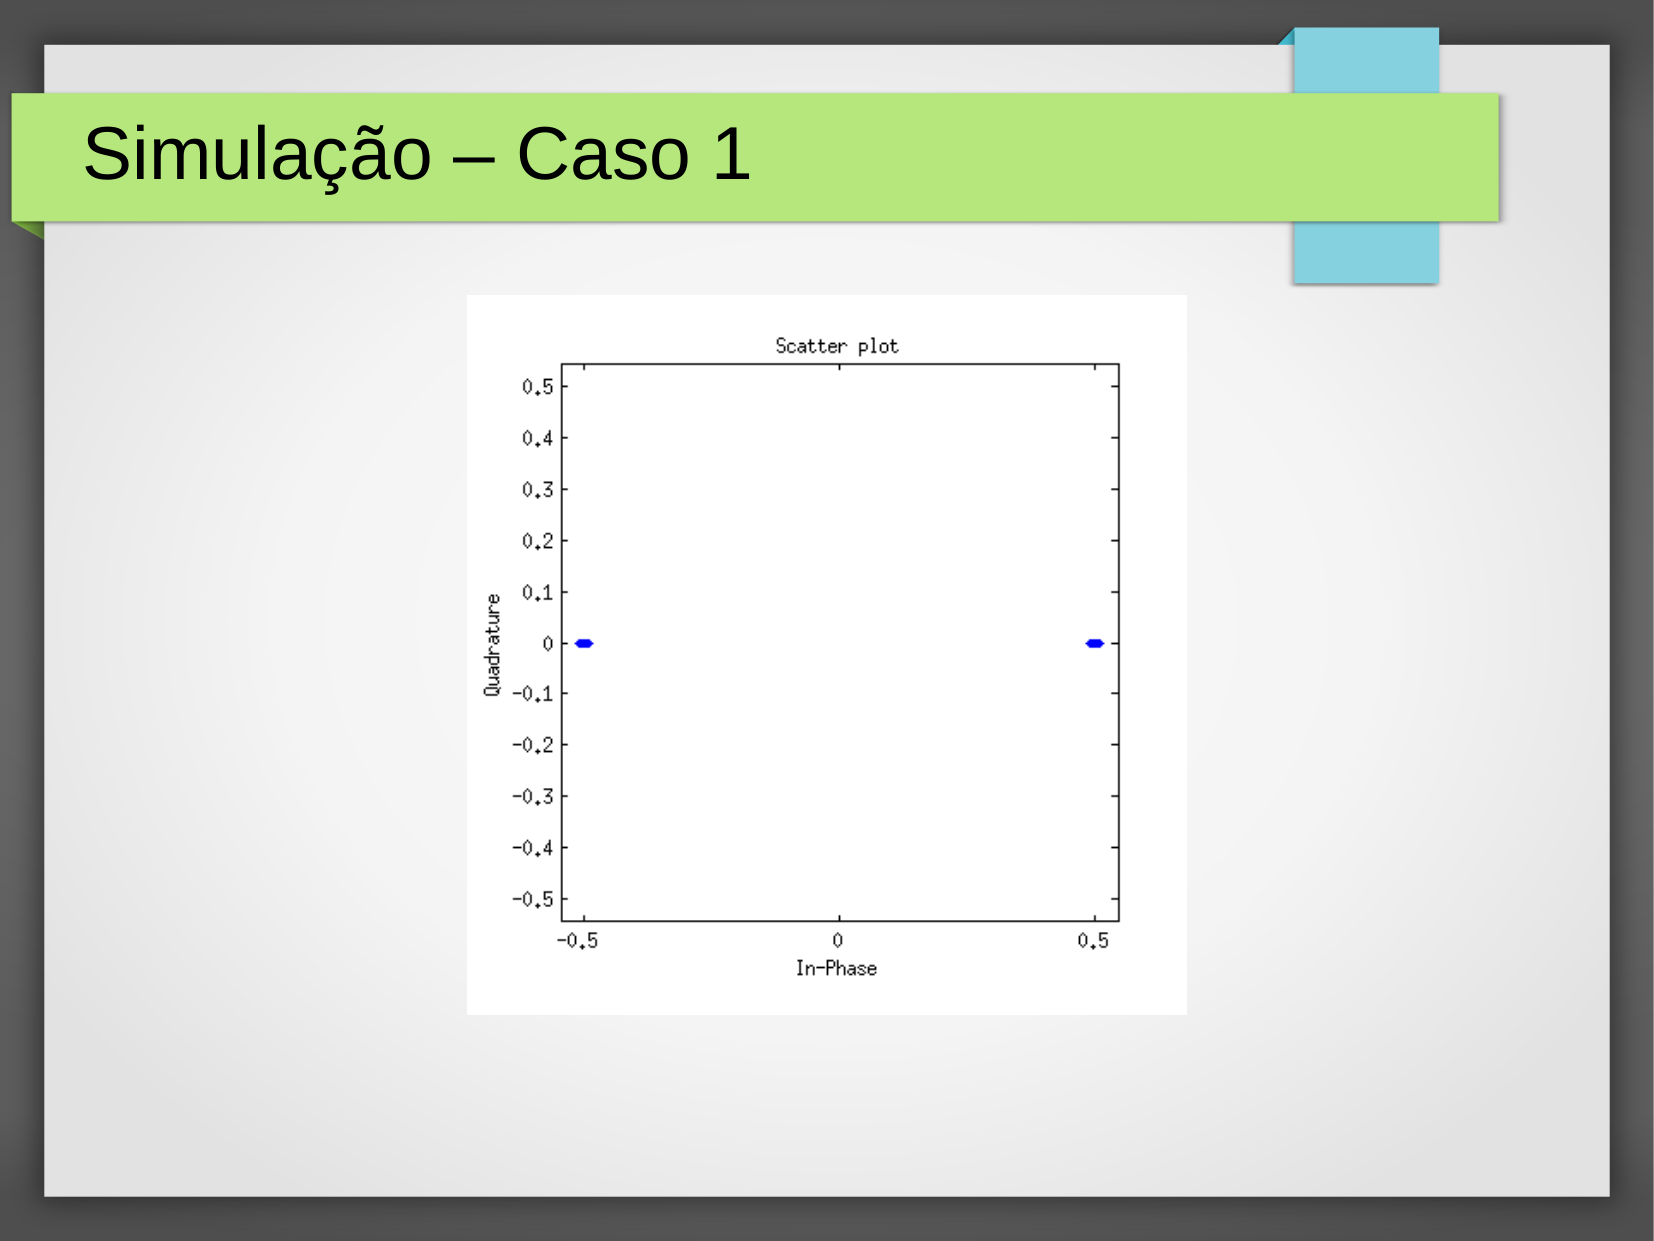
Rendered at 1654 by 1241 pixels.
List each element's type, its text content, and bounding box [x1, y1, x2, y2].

title Simulação – Caso 1 [82, 94, 1264, 213]
picture [0, 0, 1654, 1241]
